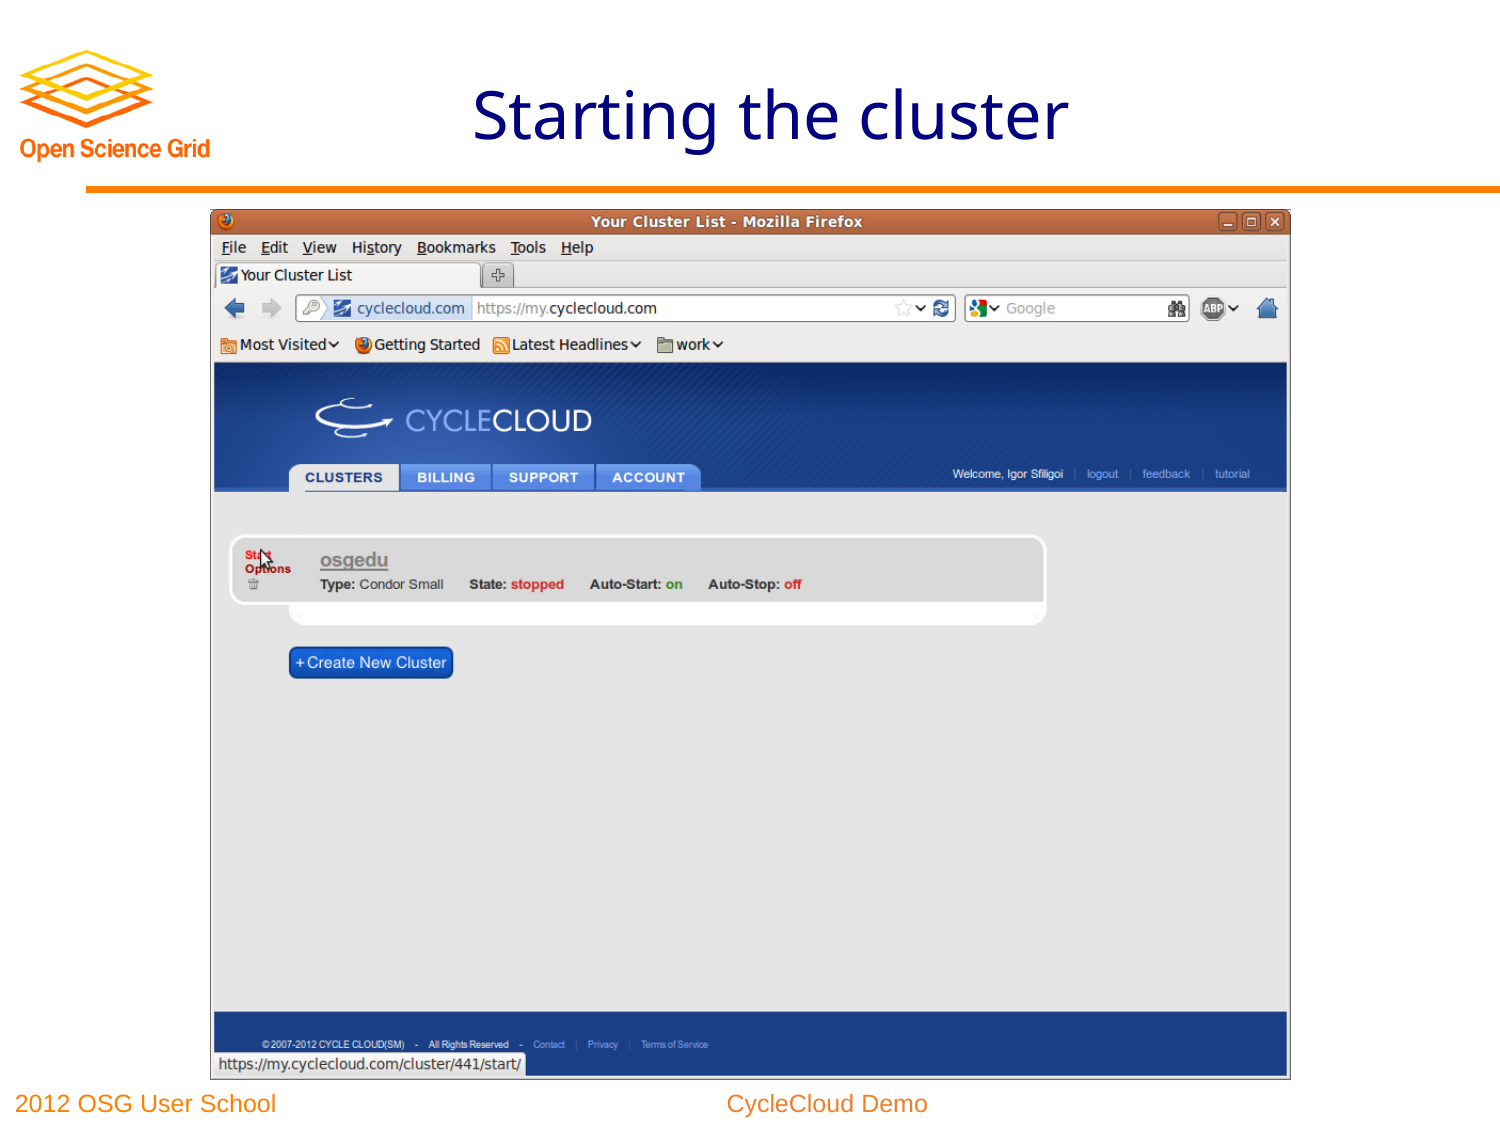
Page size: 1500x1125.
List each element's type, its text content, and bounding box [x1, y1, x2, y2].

picture [210, 209, 1291, 1081]
picture [0, 27, 201, 179]
title Starting the cluster [201, 18, 1342, 207]
